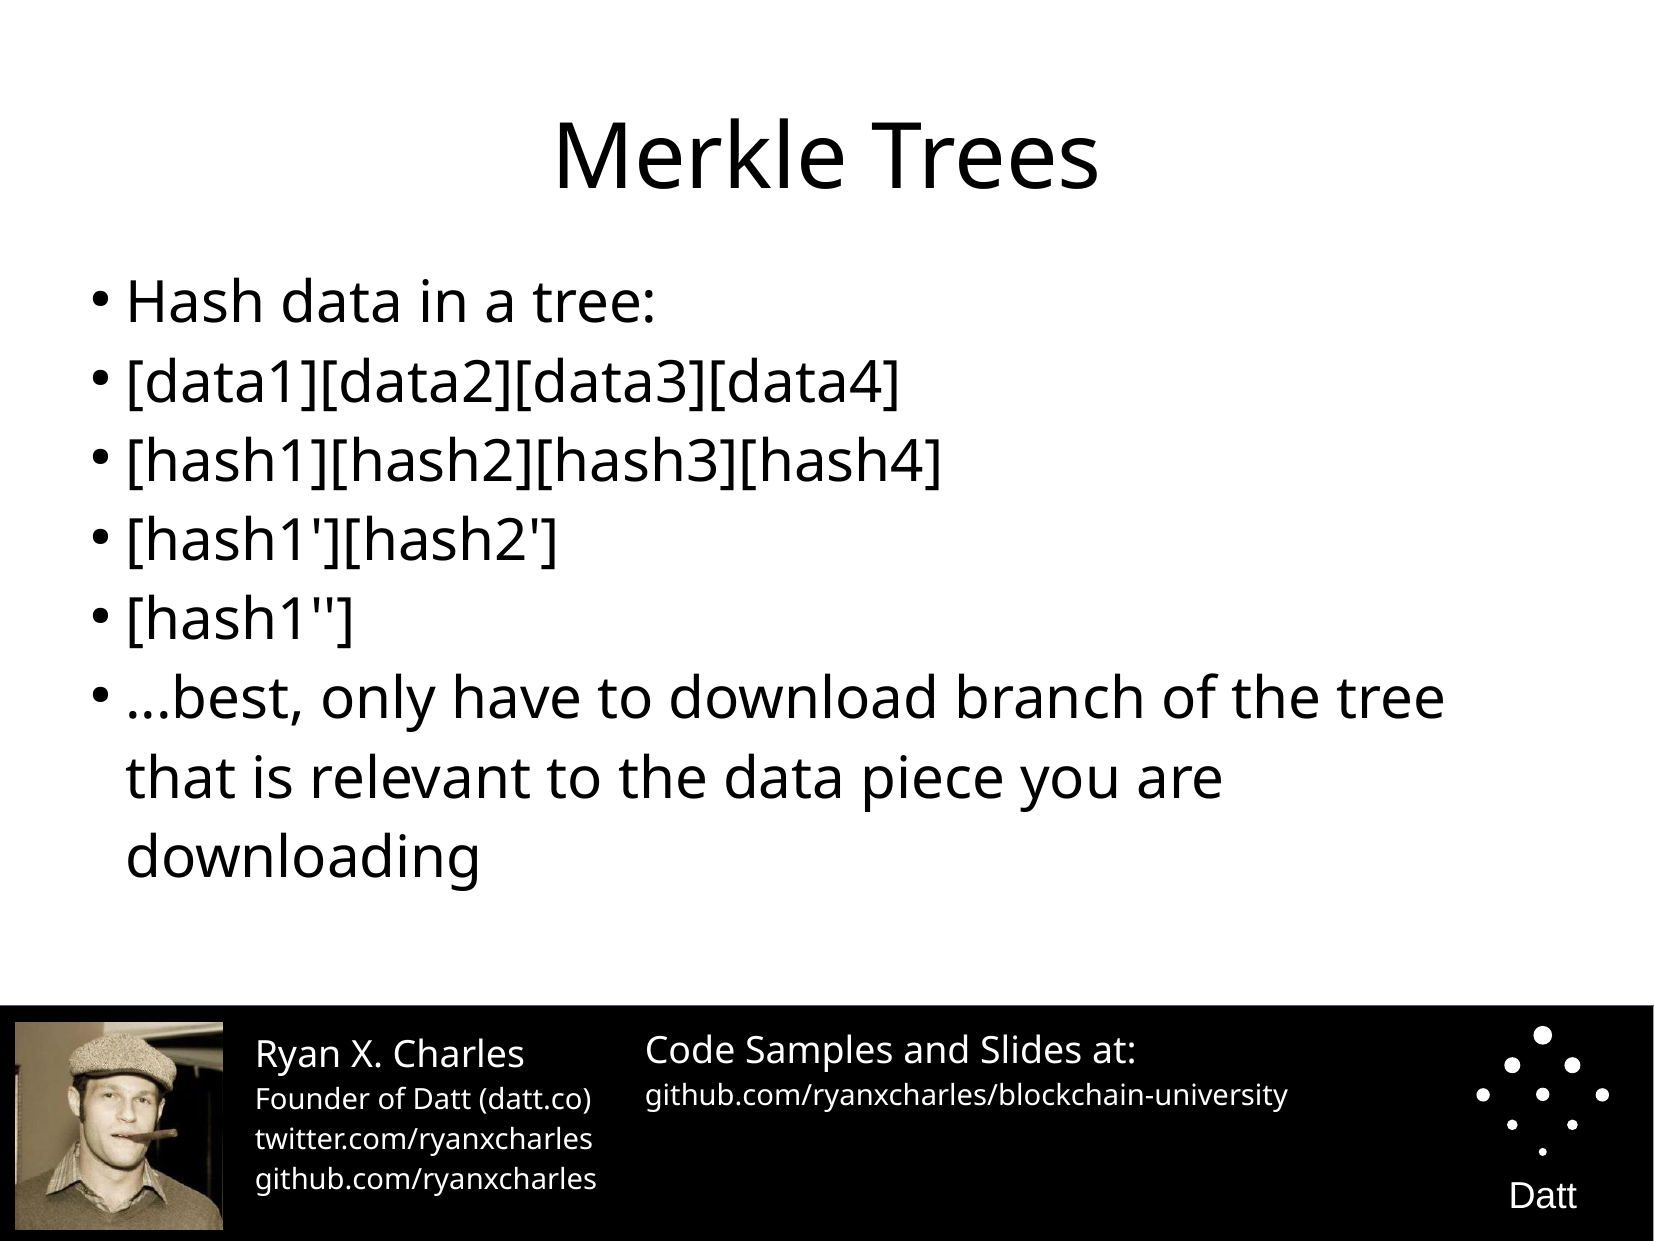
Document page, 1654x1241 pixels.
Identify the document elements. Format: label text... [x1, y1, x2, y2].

subtitle Hash data in a tree: [data1][data2][data3][data4] [hash1][hash2][hash3][hash4] [hash1'][hash2'] [hash1''] ...best, only have to download branch of the tree that is relevant to the data piece you are downloading [90, 260, 1546, 961]
text_box [0, 1005, 1654, 1241]
picture [15, 1022, 223, 1231]
title Merkle Trees [82, 49, 1571, 257]
text_box Code Samples and Slides at: github.com/ryanxcharles/blockchain-university [630, 1015, 1403, 1156]
text_box Datt [1452, 1167, 1633, 1241]
text_box Ryan X. Charles Founder of Datt (datt.co) twitter.com/ryanxcharles github.com/ryanxcharles [240, 1020, 976, 1241]
picture [1475, 1023, 1611, 1159]
